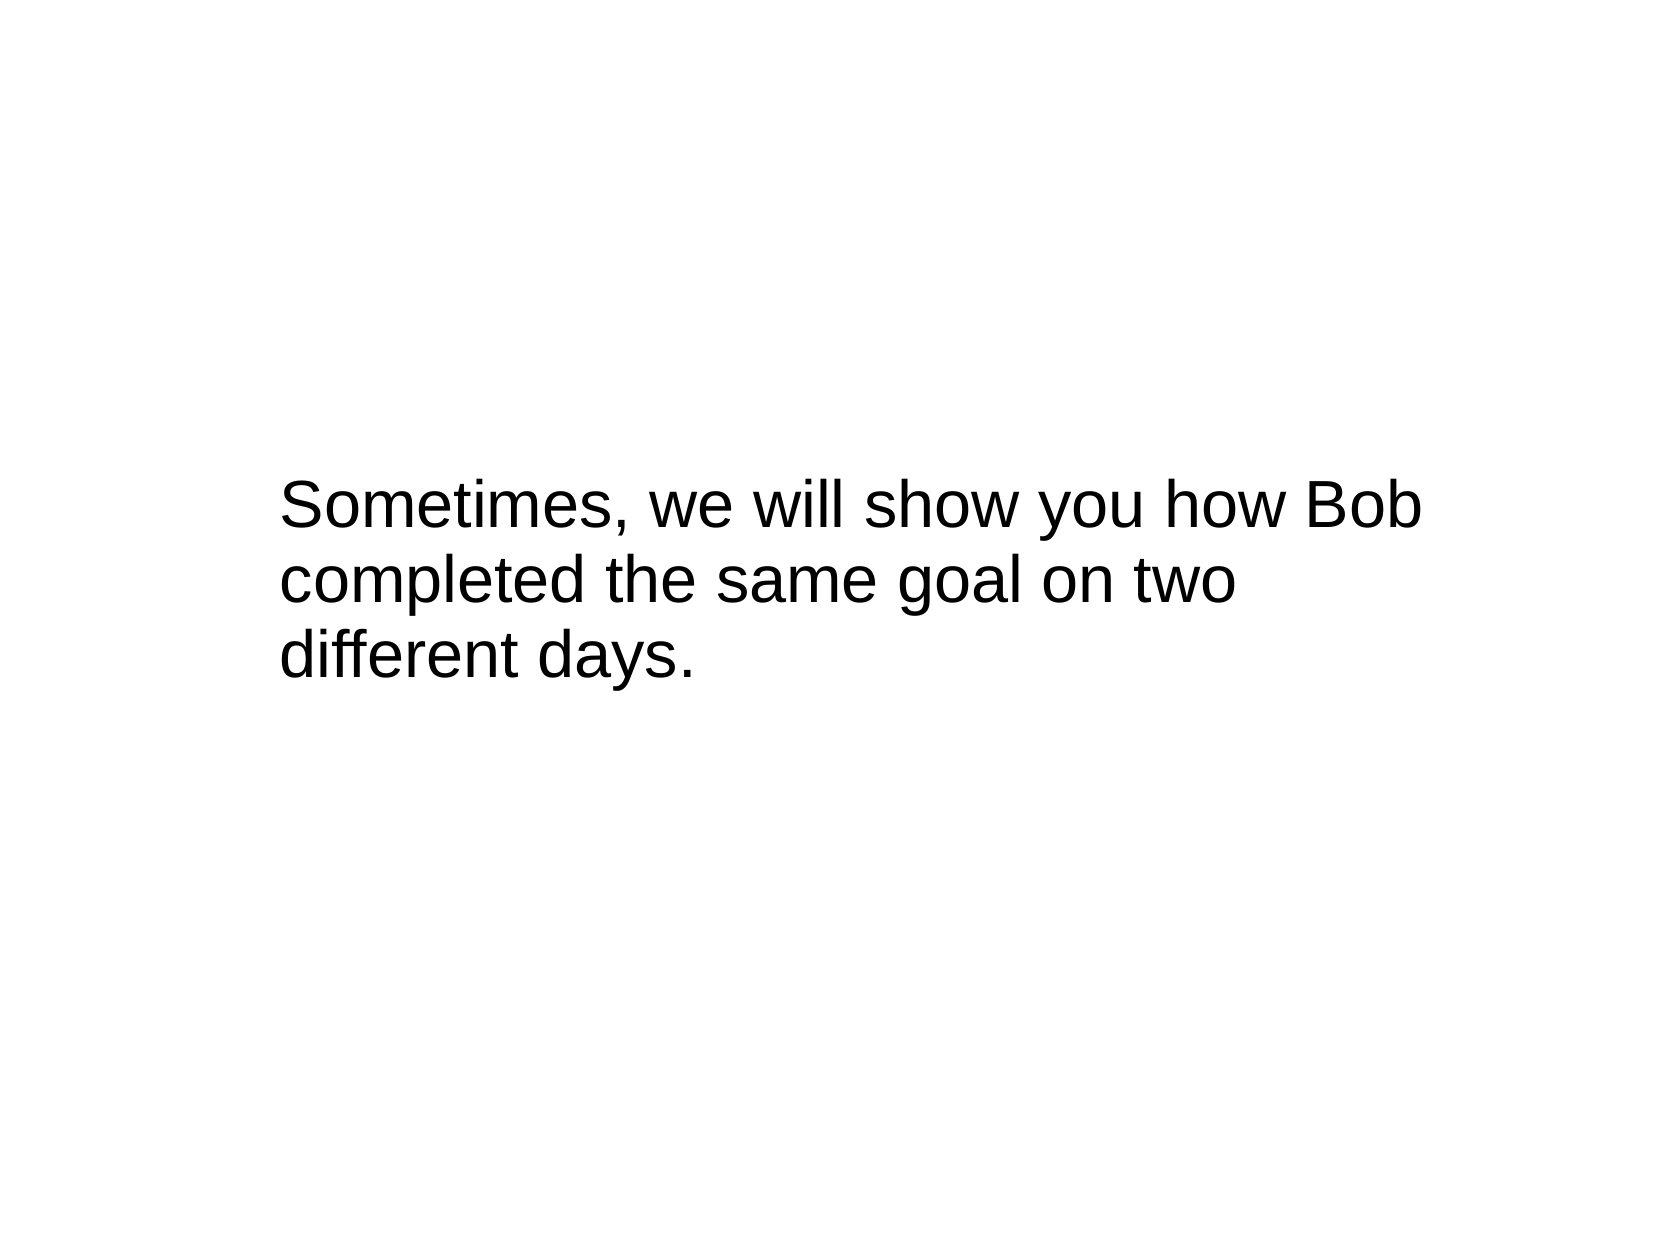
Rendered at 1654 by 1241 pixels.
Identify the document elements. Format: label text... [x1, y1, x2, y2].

text_box Sometimes, we will show you how Bob completed the same goal on two different days. [265, 235, 1481, 1223]
